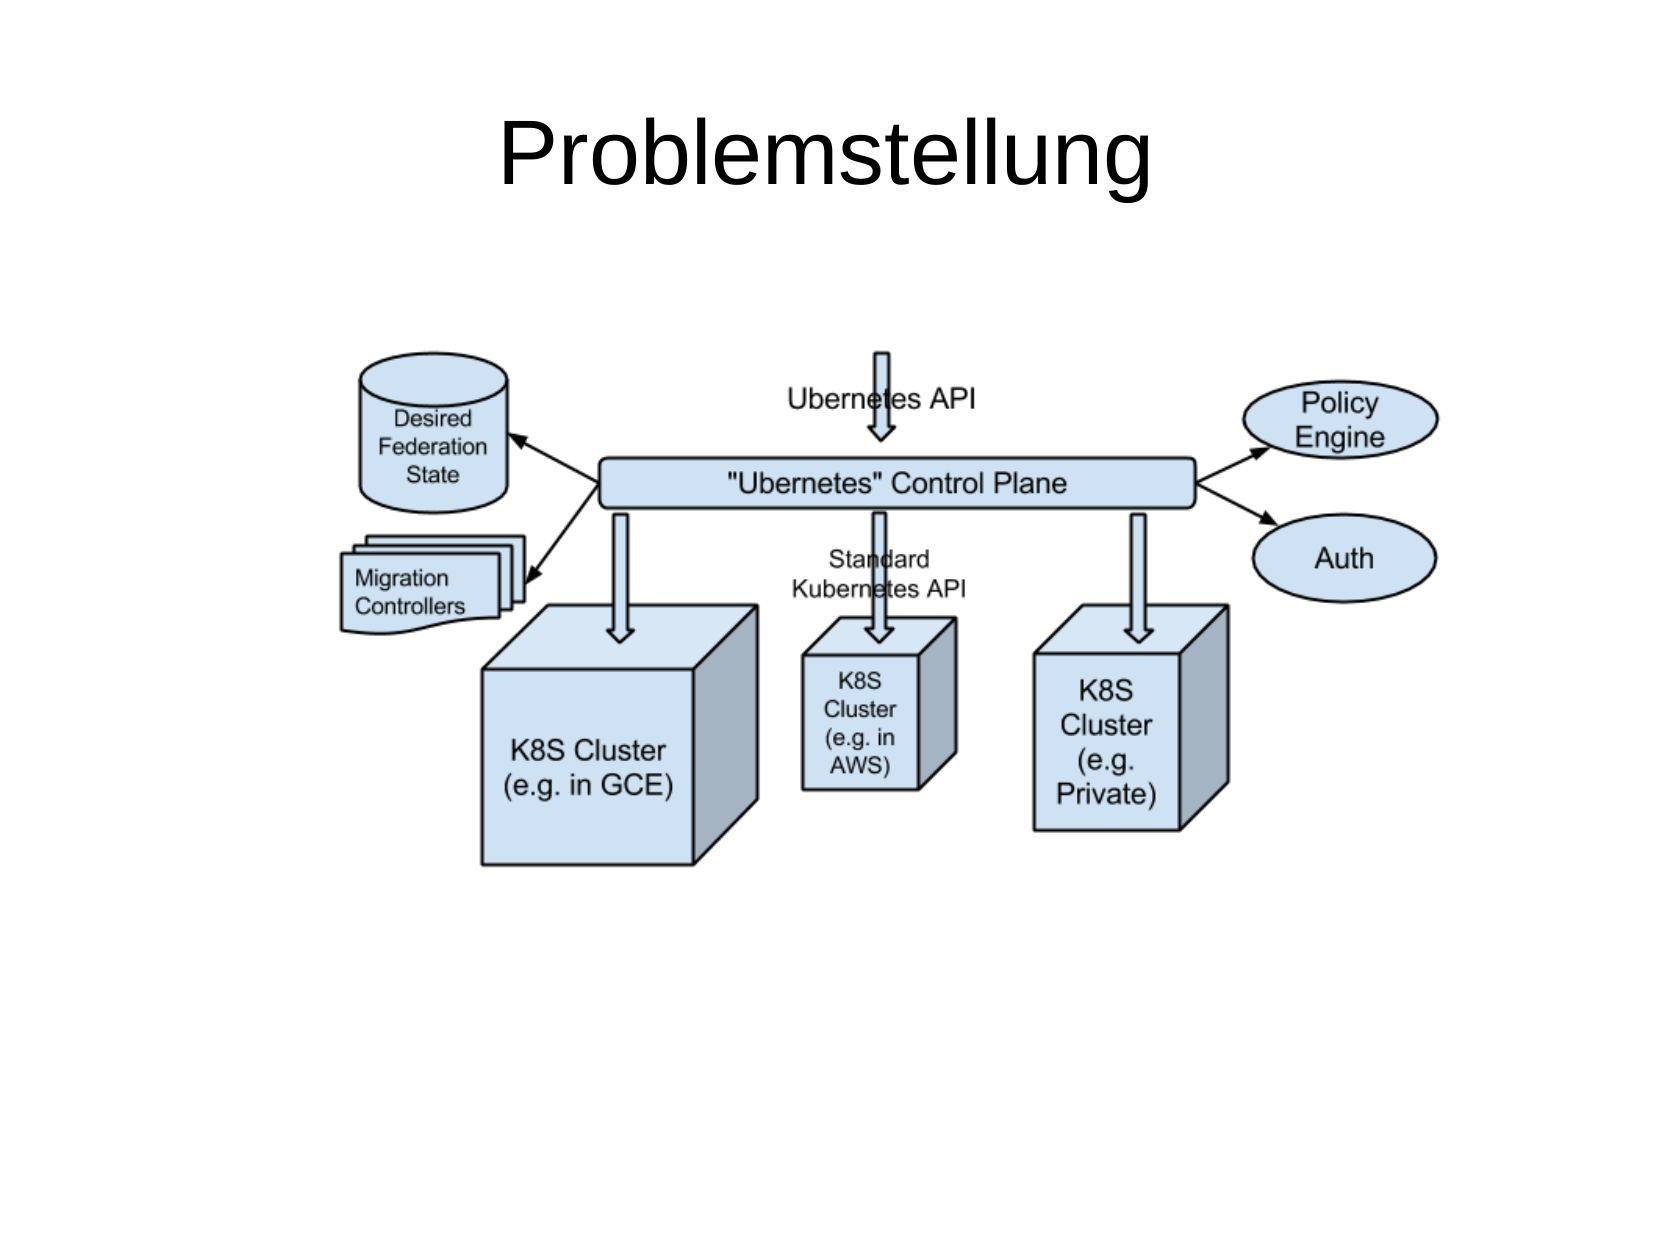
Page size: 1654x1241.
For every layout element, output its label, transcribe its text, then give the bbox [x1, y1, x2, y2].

title Problemstellung [82, 49, 1571, 257]
picture [330, 337, 1456, 1182]
